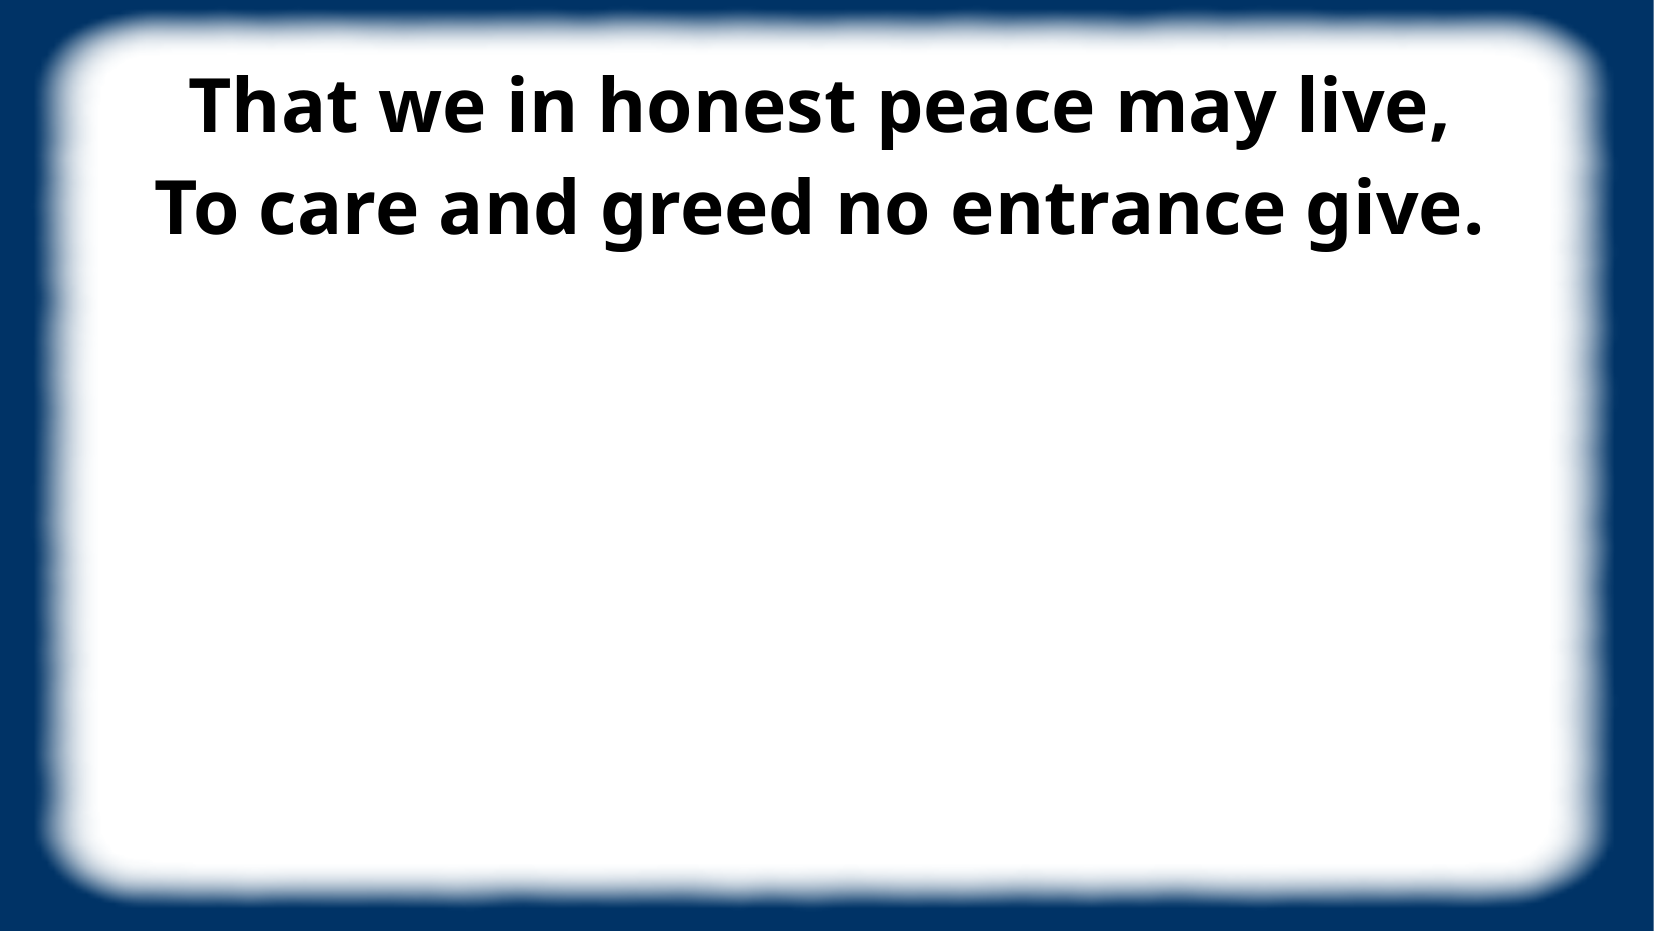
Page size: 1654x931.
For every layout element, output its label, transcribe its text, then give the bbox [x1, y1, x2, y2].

text_box That we in honest peace may live, To care and greed no entrance give. [77, 45, 1563, 260]
picture [0, 0, 1654, 931]
